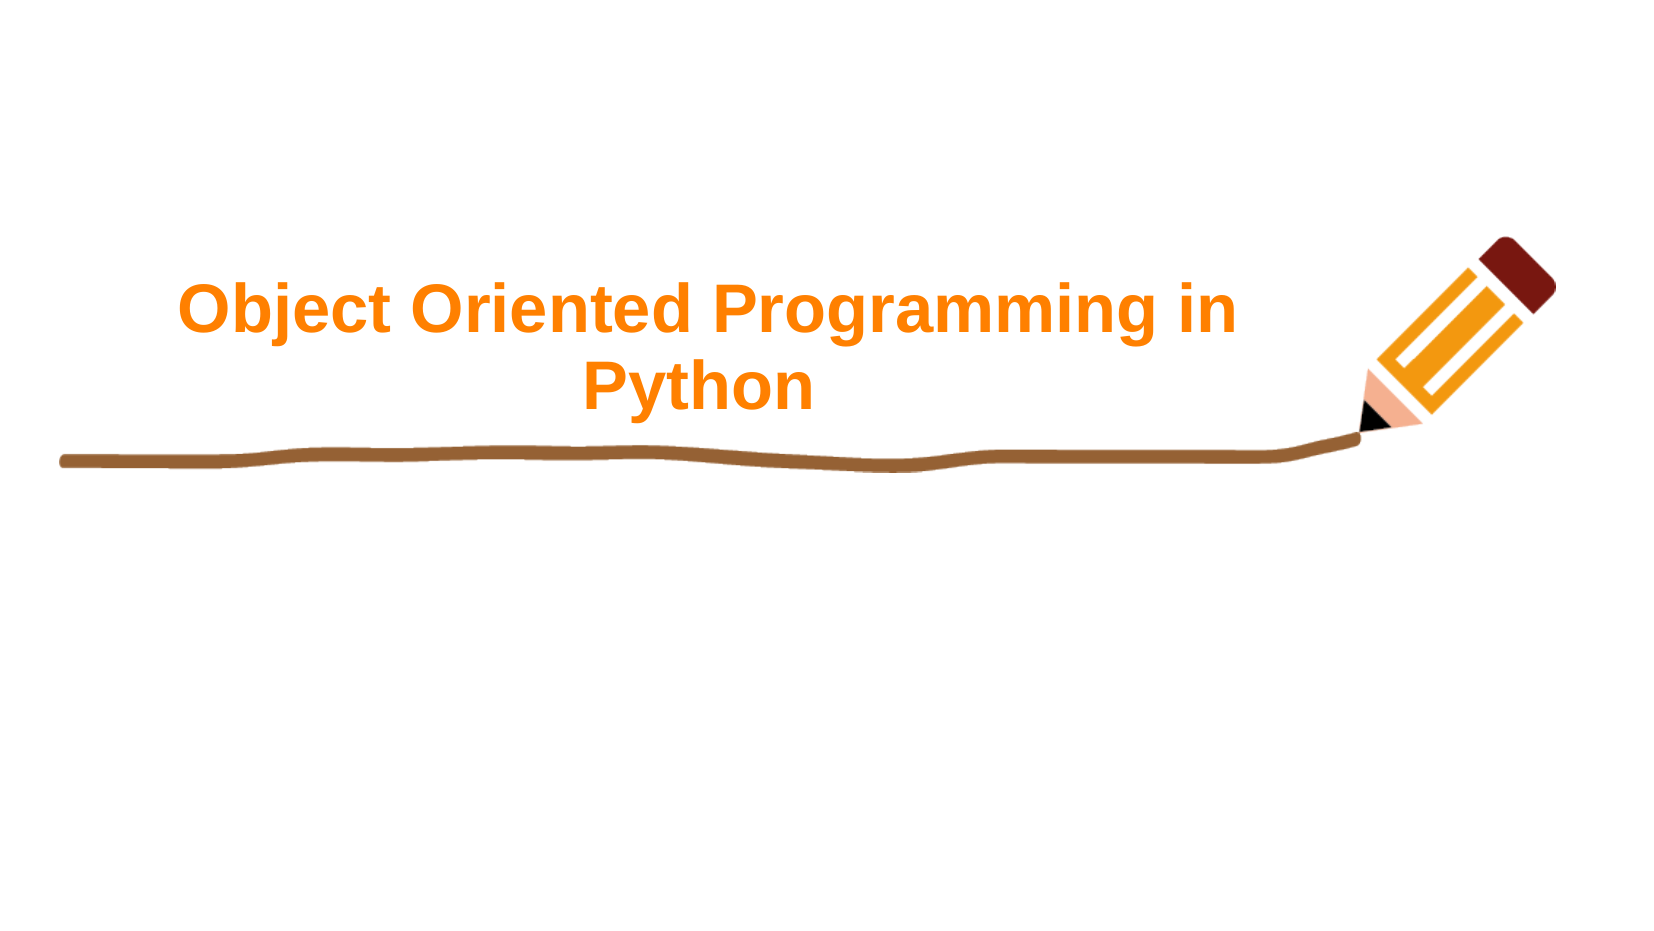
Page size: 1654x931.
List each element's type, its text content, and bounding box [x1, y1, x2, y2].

picture [59, 236, 1556, 473]
title Object Oriented Programming in Python [88, 265, 1329, 429]
